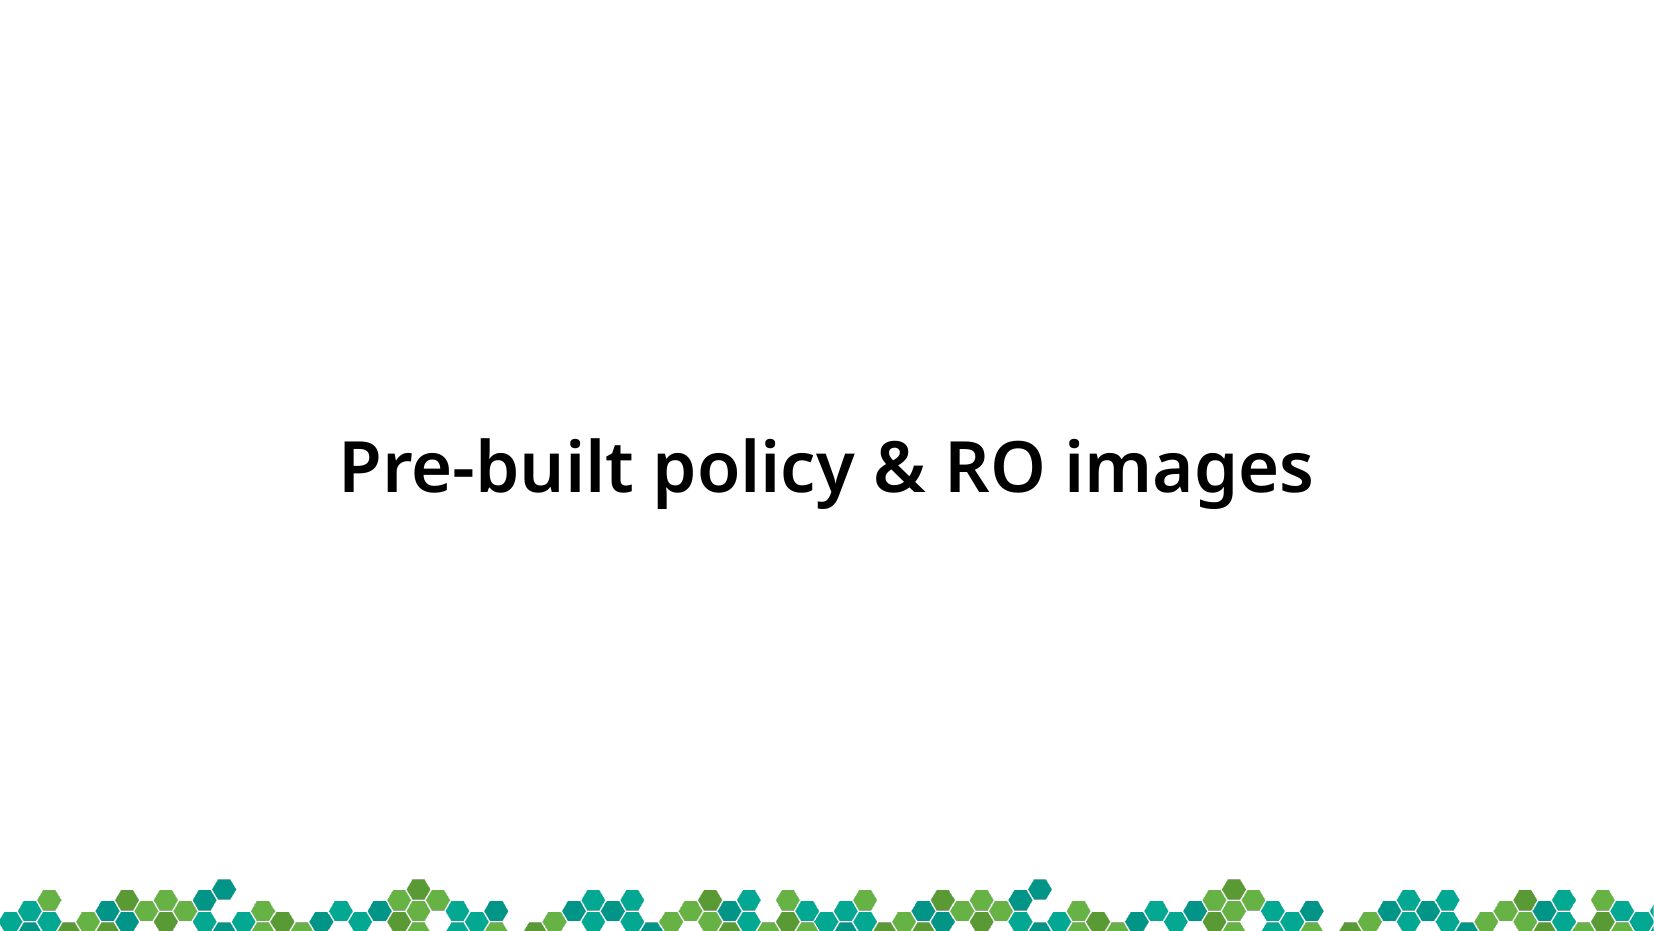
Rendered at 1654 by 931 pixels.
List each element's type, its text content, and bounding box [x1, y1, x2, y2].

picture [0, 871, 1654, 931]
title Pre-built policy & RO images [82, 387, 1571, 543]
